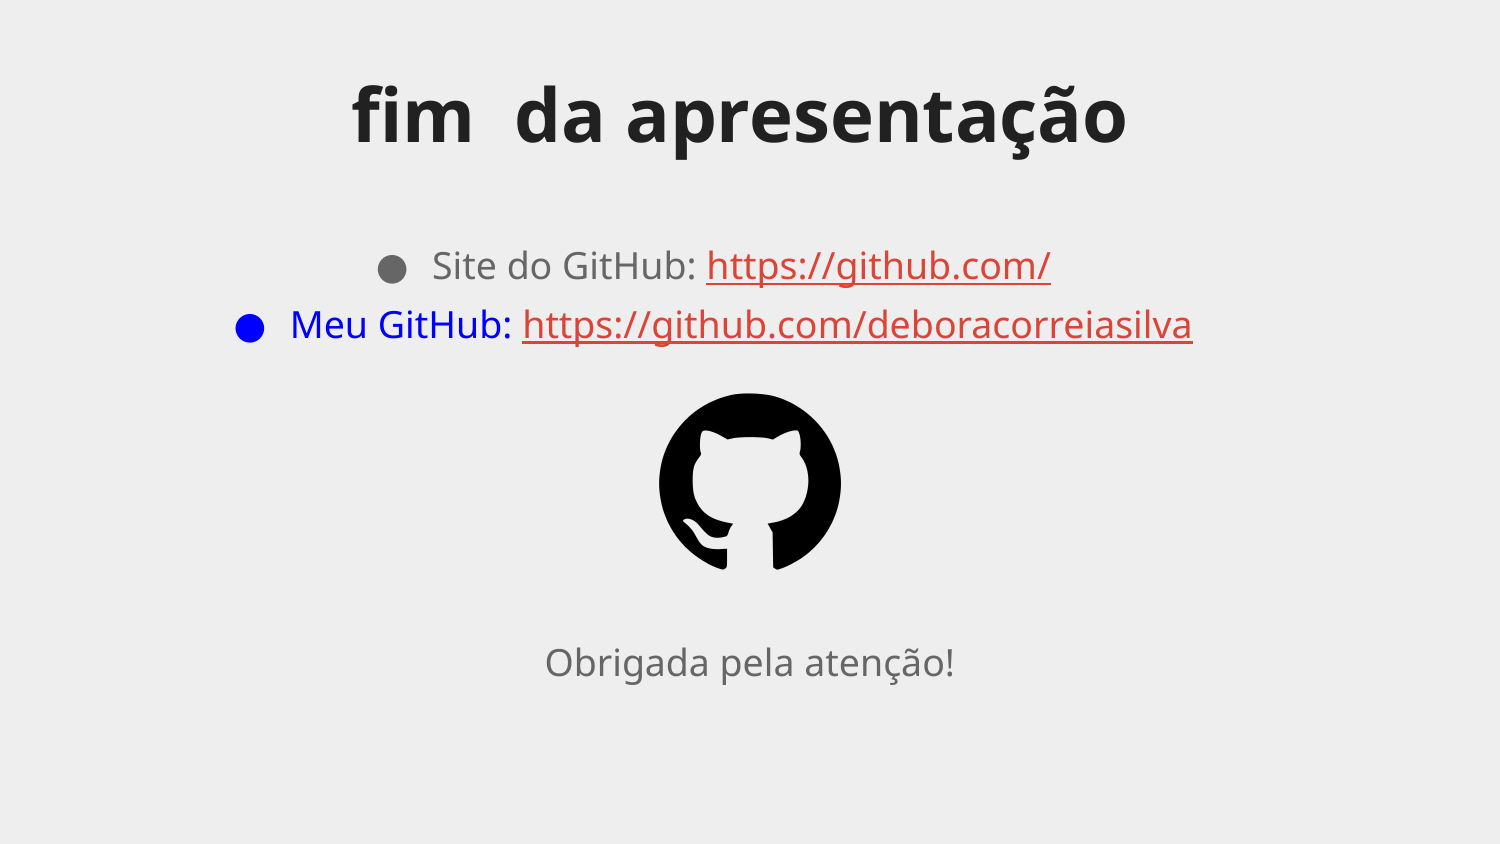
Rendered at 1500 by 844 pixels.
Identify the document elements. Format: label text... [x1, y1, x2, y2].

text_box Obrigada pela atenção! [349, 623, 1151, 699]
title fim da apresentação [51, 48, 1449, 180]
list Site do GitHub: https://github.com/ Meu GitHub: https://github.com/deboracorreiasilva [68, 216, 1341, 509]
picture [655, 387, 845, 576]
